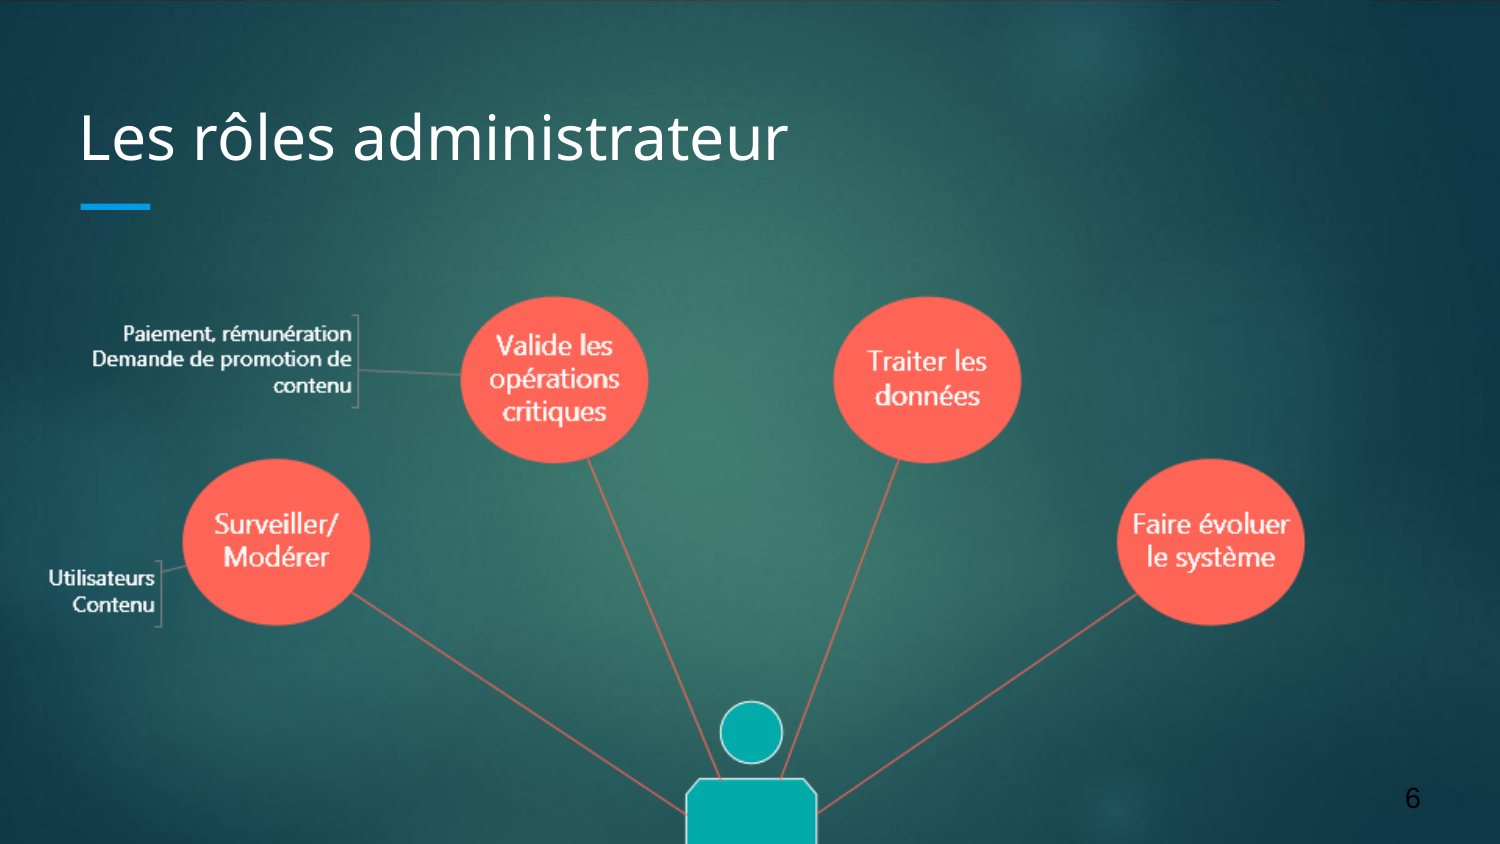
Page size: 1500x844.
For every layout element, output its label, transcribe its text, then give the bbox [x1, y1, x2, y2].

picture [0, 0, 1500, 844]
title Les rôles administrateur [63, 75, 1437, 188]
slide_number <number> [1389, 764, 1480, 830]
